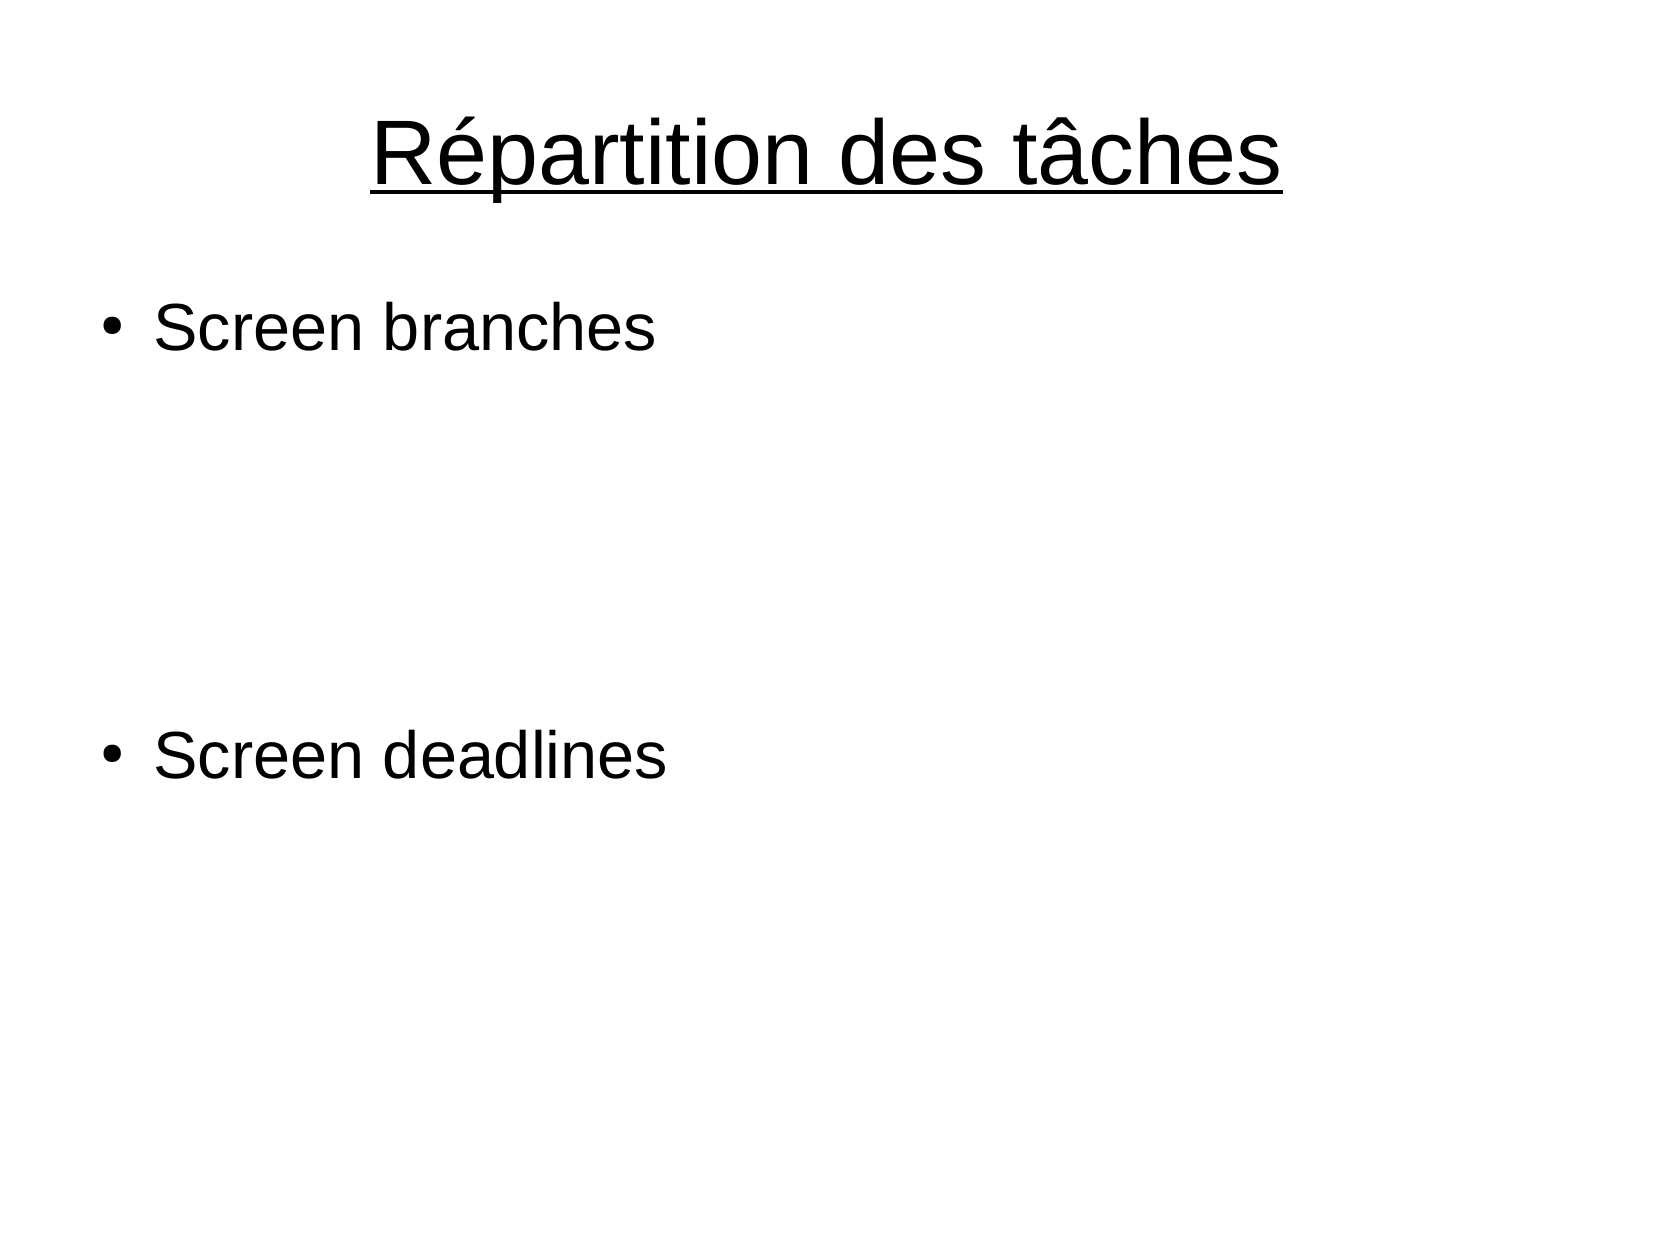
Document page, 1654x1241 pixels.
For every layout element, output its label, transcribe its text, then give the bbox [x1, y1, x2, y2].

list Screen branches [82, 290, 1571, 681]
list Screen deadlines [82, 717, 1571, 1109]
title Répartition des tâches [82, 49, 1571, 257]
